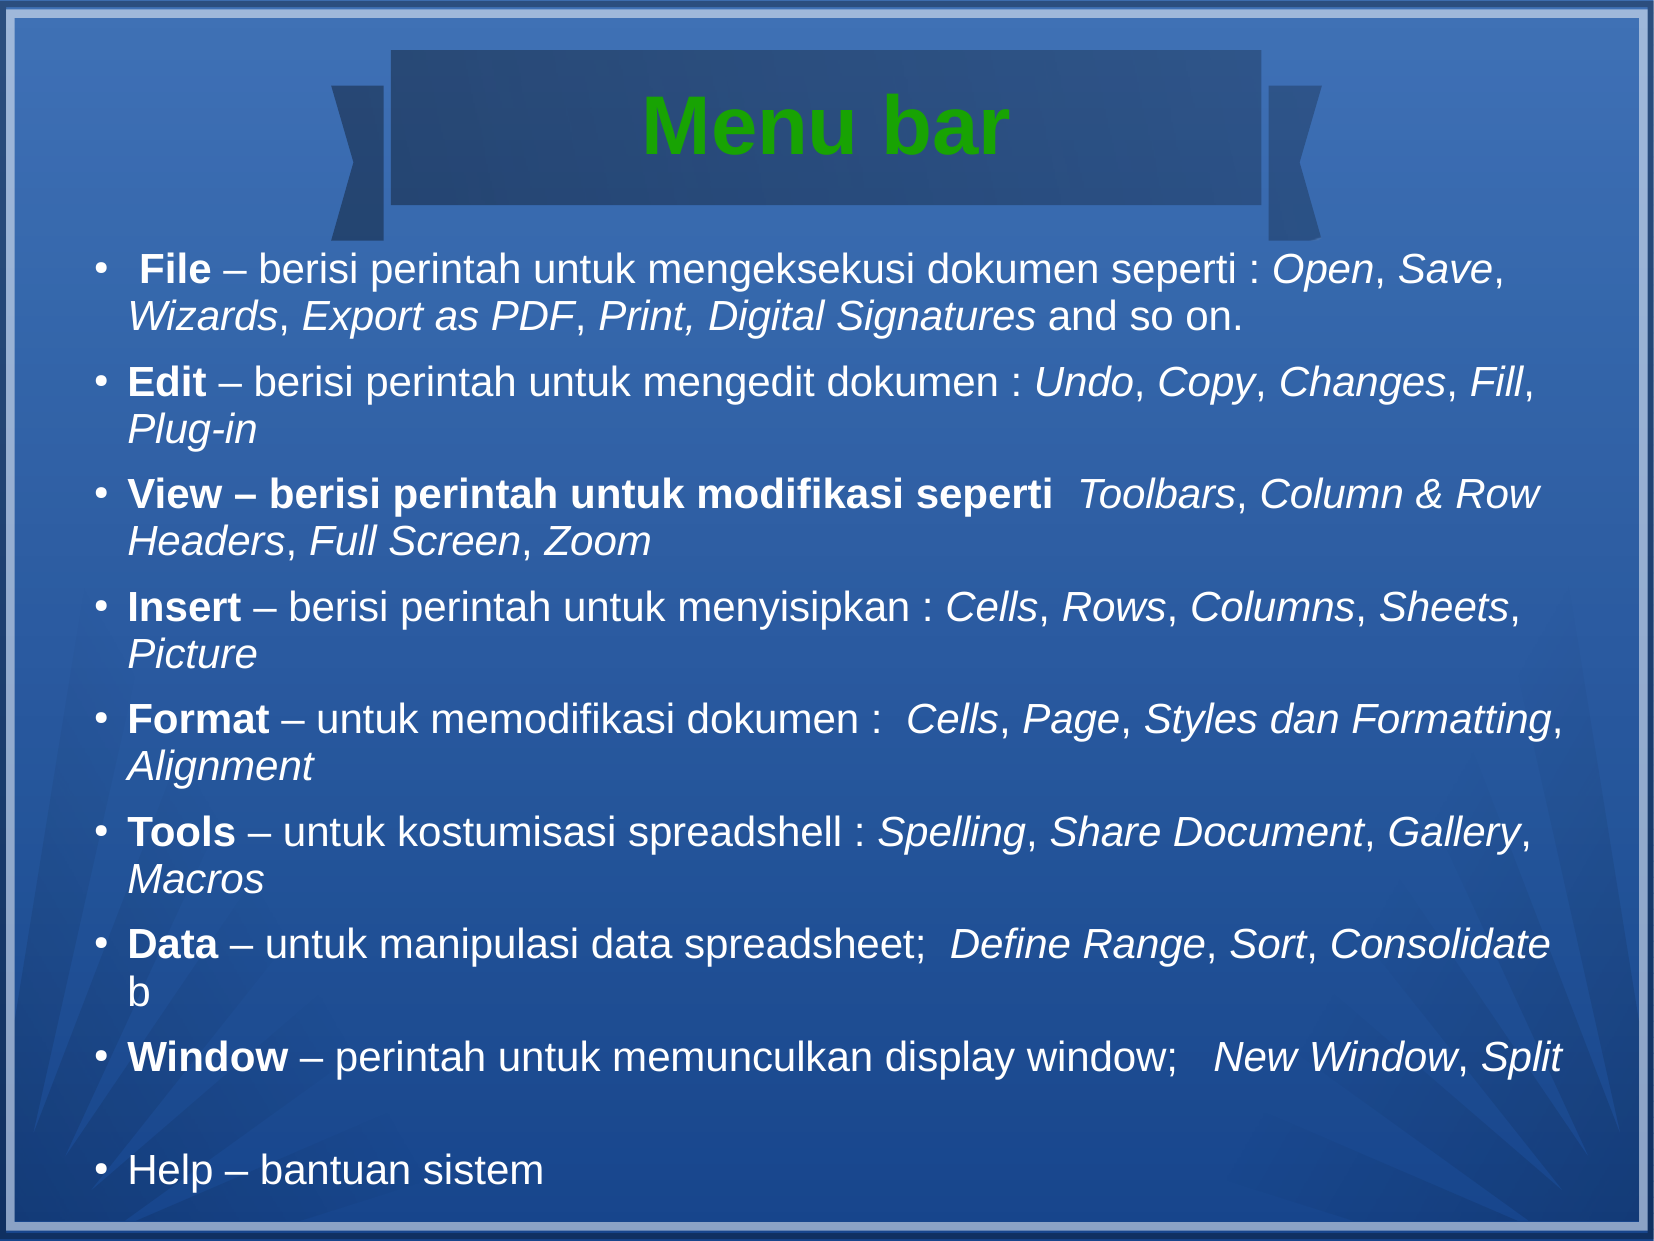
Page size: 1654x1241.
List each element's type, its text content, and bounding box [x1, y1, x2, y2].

list File – berisi perintah untuk mengeksekusi dokumen seperti : Open, Save, Wizards, Export as PDF, Print, Digital Signatures and so on. Edit – berisi perintah untuk mengedit dokumen : Undo, Copy, Changes, Fill, Plug-in View – berisi perintah untuk modifikasi seperti Toolbars, Column & Row Headers, Full Screen, Zoom Insert – berisi perintah untuk menyisipkan : Cells, Rows, Columns, Sheets, Picture Format – untuk memodifikasi dokumen : Cells, Page, Styles dan Formatting, Alignment Tools – untuk kostumisasi spreadshell : Spelling, Share Document, Gallery, Macros Data – untuk manipulasi data spreadsheet; Define Range, Sort, Consolidate b Window – perintah untuk memunculkan display window; New Window, Split Help – bantuan sistem [82, 245, 1571, 1205]
title Menu bar [389, 47, 1264, 205]
